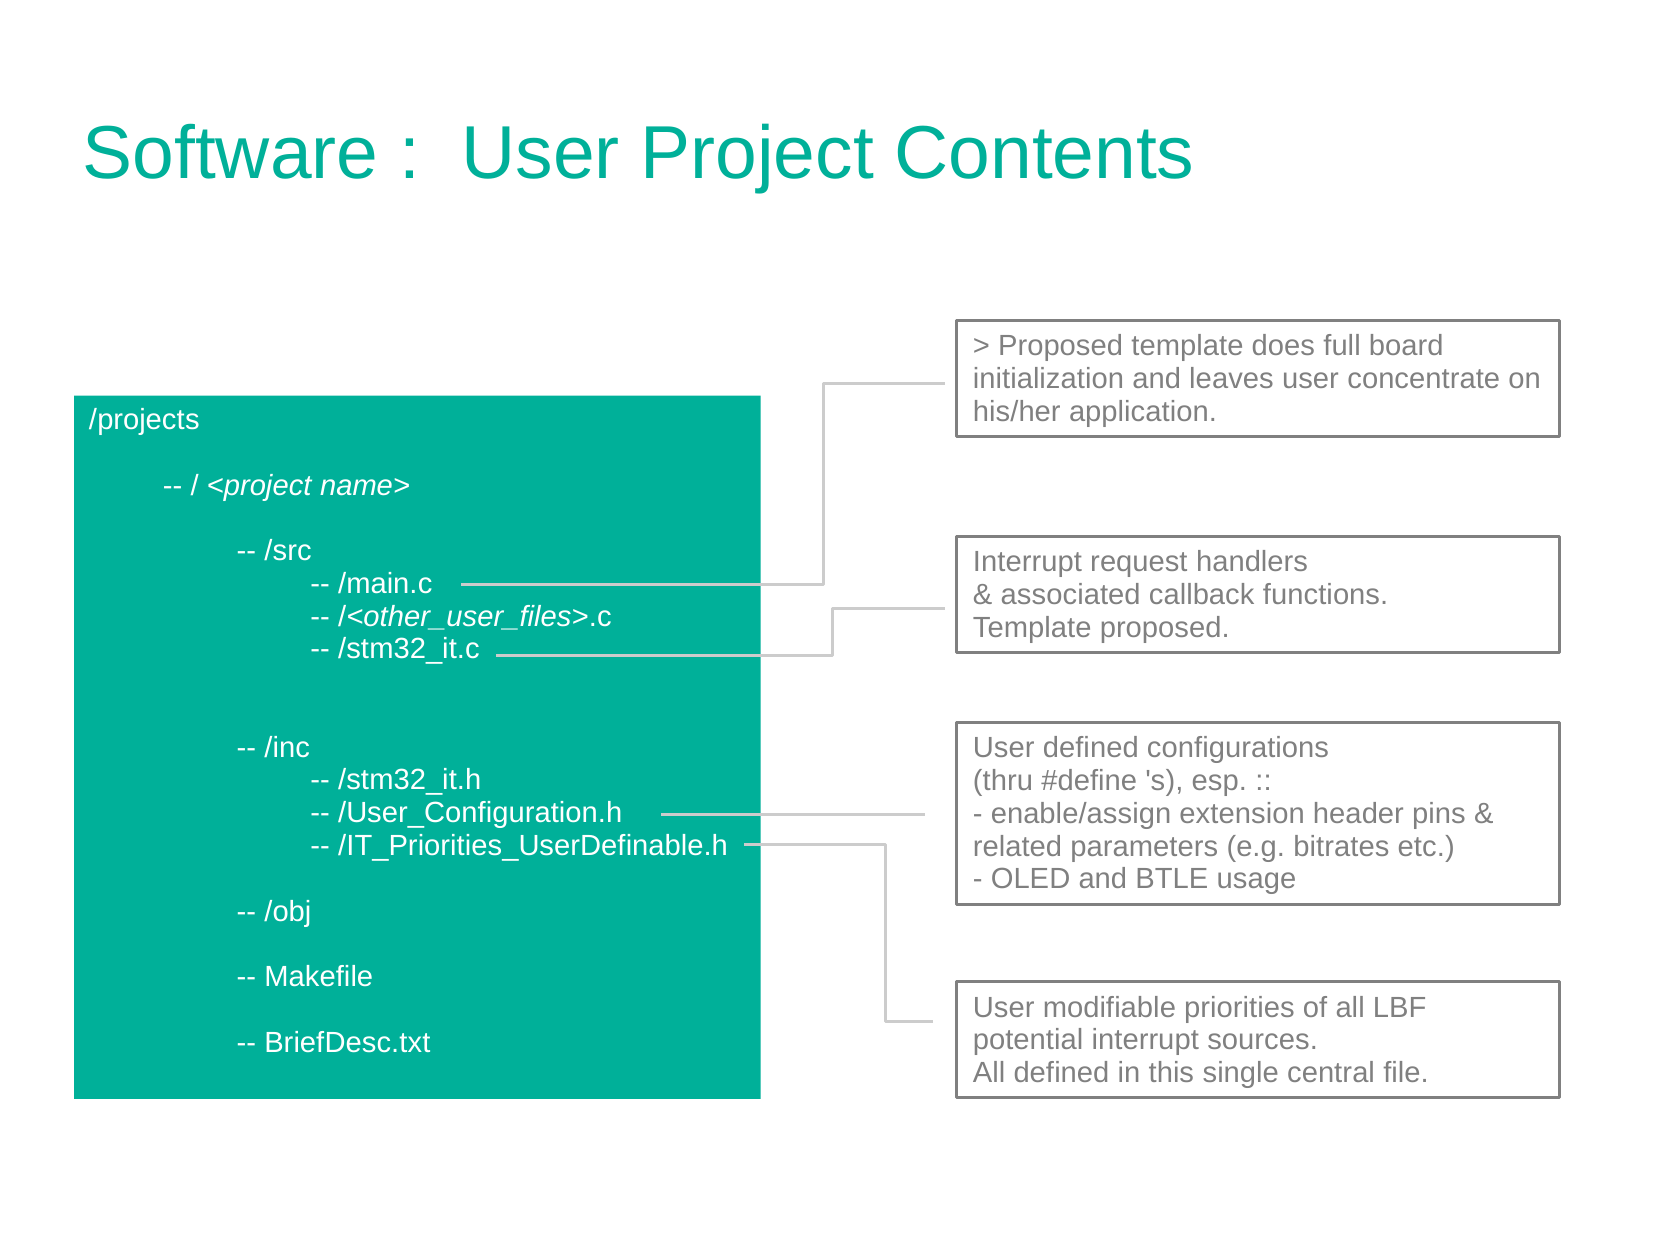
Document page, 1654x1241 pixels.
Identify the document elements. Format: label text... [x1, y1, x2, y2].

title Software : User Project Contents [82, 49, 1571, 257]
text_box /projects -- / <project name> -- /src -- /main.c -- /<other_user_files>.c -- /stm32_it.c -- /inc -- /stm32_it.h -- /User_Configuration.h -- /IT_Priorities_UserDefinable.h -- /obj -- Makefile -- BriefDesc.txt [74, 395, 761, 1099]
text_box Interrupt request handlers & associated callback functions. Template proposed. [956, 536, 1560, 653]
text_box > Proposed template does full board initialization and leaves user concentrate on his/her application. [956, 320, 1560, 437]
text_box User defined configurations (thru #define 's), esp. :: - enable/assign extension header pins & related parameters (e.g. bitrates etc.) - OLED and BTLE usage [956, 722, 1560, 905]
text_box User modifiable priorities of all LBF potential interrupt sources. All defined in this single central file. [956, 981, 1560, 1098]
